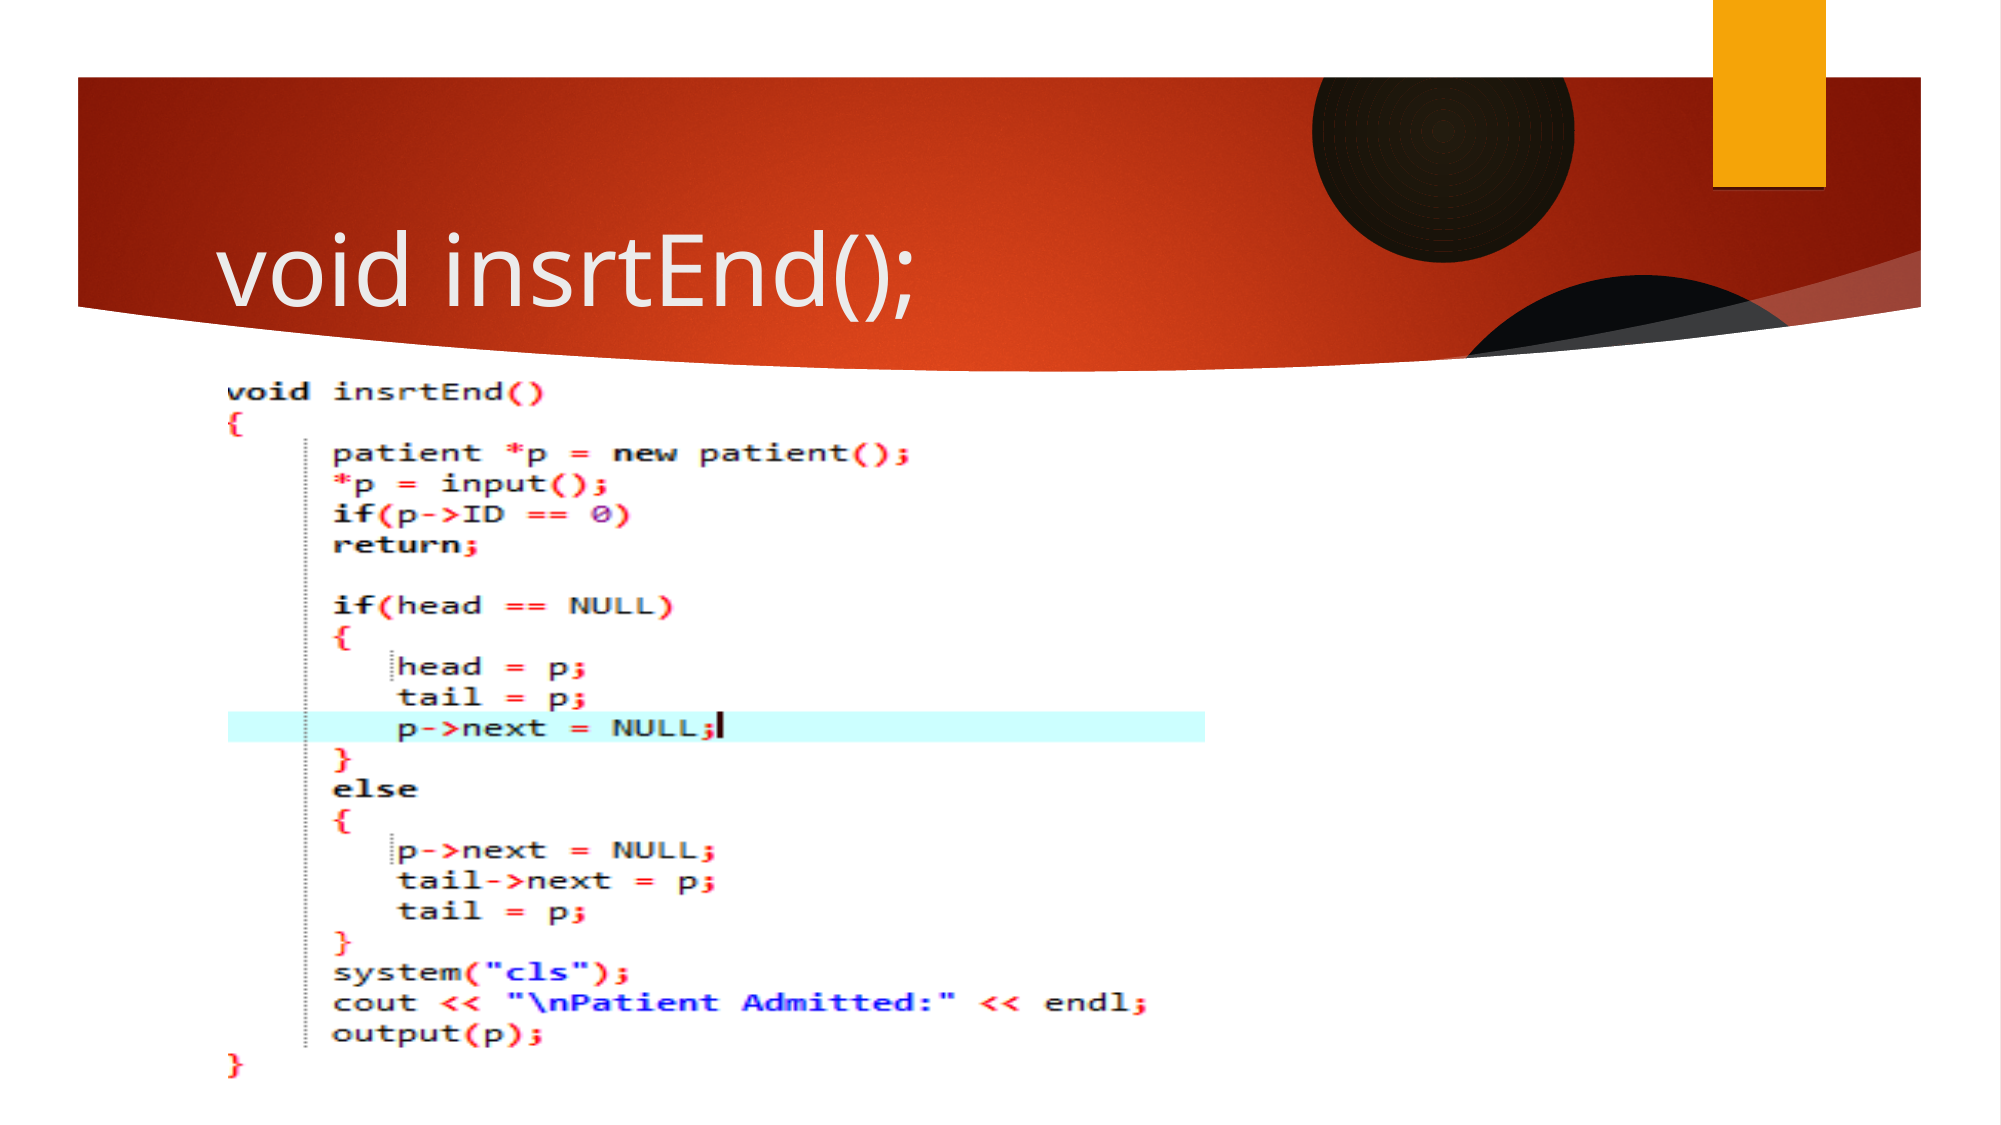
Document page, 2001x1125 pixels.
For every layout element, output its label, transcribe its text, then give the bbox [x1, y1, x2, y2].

title void insrtEnd(); [175, 198, 1613, 428]
picture [228, 374, 1205, 1103]
